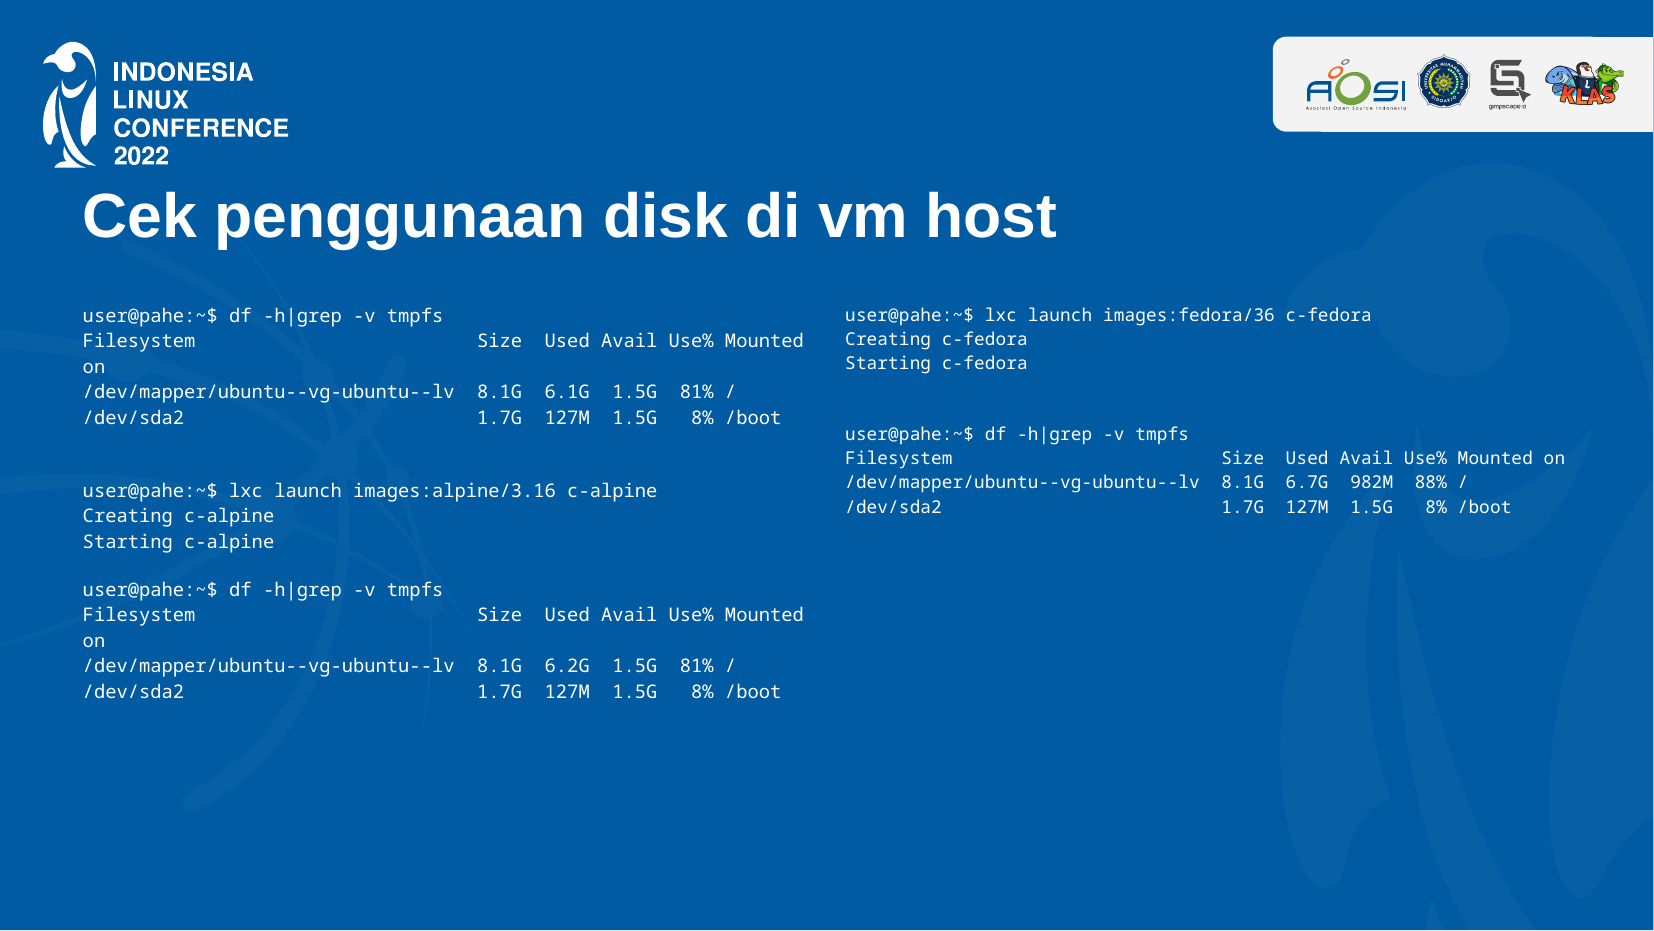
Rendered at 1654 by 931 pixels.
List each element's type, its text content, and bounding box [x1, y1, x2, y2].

title Cek penggunaan disk di vm host [82, 150, 1571, 281]
list user@pahe:~$ df -h|grep -v tmpfs Filesystem Size Used Avail Use% Mounted on /dev/mapper/ubuntu--vg-ubuntu--lv 8.1G 6.1G 1.5G 81% / /dev/sda2 1.7G 127M 1.5G 8% /boot user@pahe:~$ lxc launch images:alpine/3.16 c-alpine Creating c-alpine Starting c-alpine user@pahe:~$ df -h|grep -v tmpfs Filesystem Size Used Avail Use% Mounted on /dev/mapper/ubuntu--vg-ubuntu--lv 8.1G 6.2G 1.5G 81% / /dev/sda2 1.7G 127M 1.5G 8% /boot [82, 302, 809, 758]
list user@pahe:~$ lxc launch images:fedora/36 c-fedora Creating c-fedora Starting c-fedora user@pahe:~$ df -h|grep -v tmpfs Filesystem Size Used Avail Use% Mounted on /dev/mapper/ubuntu--vg-ubuntu--lv 8.1G 6.7G 982M 88% / /dev/sda2 1.7G 127M 1.5G 8% /boot [845, 302, 1572, 758]
picture [1545, 62, 1624, 105]
picture [1417, 54, 1471, 108]
